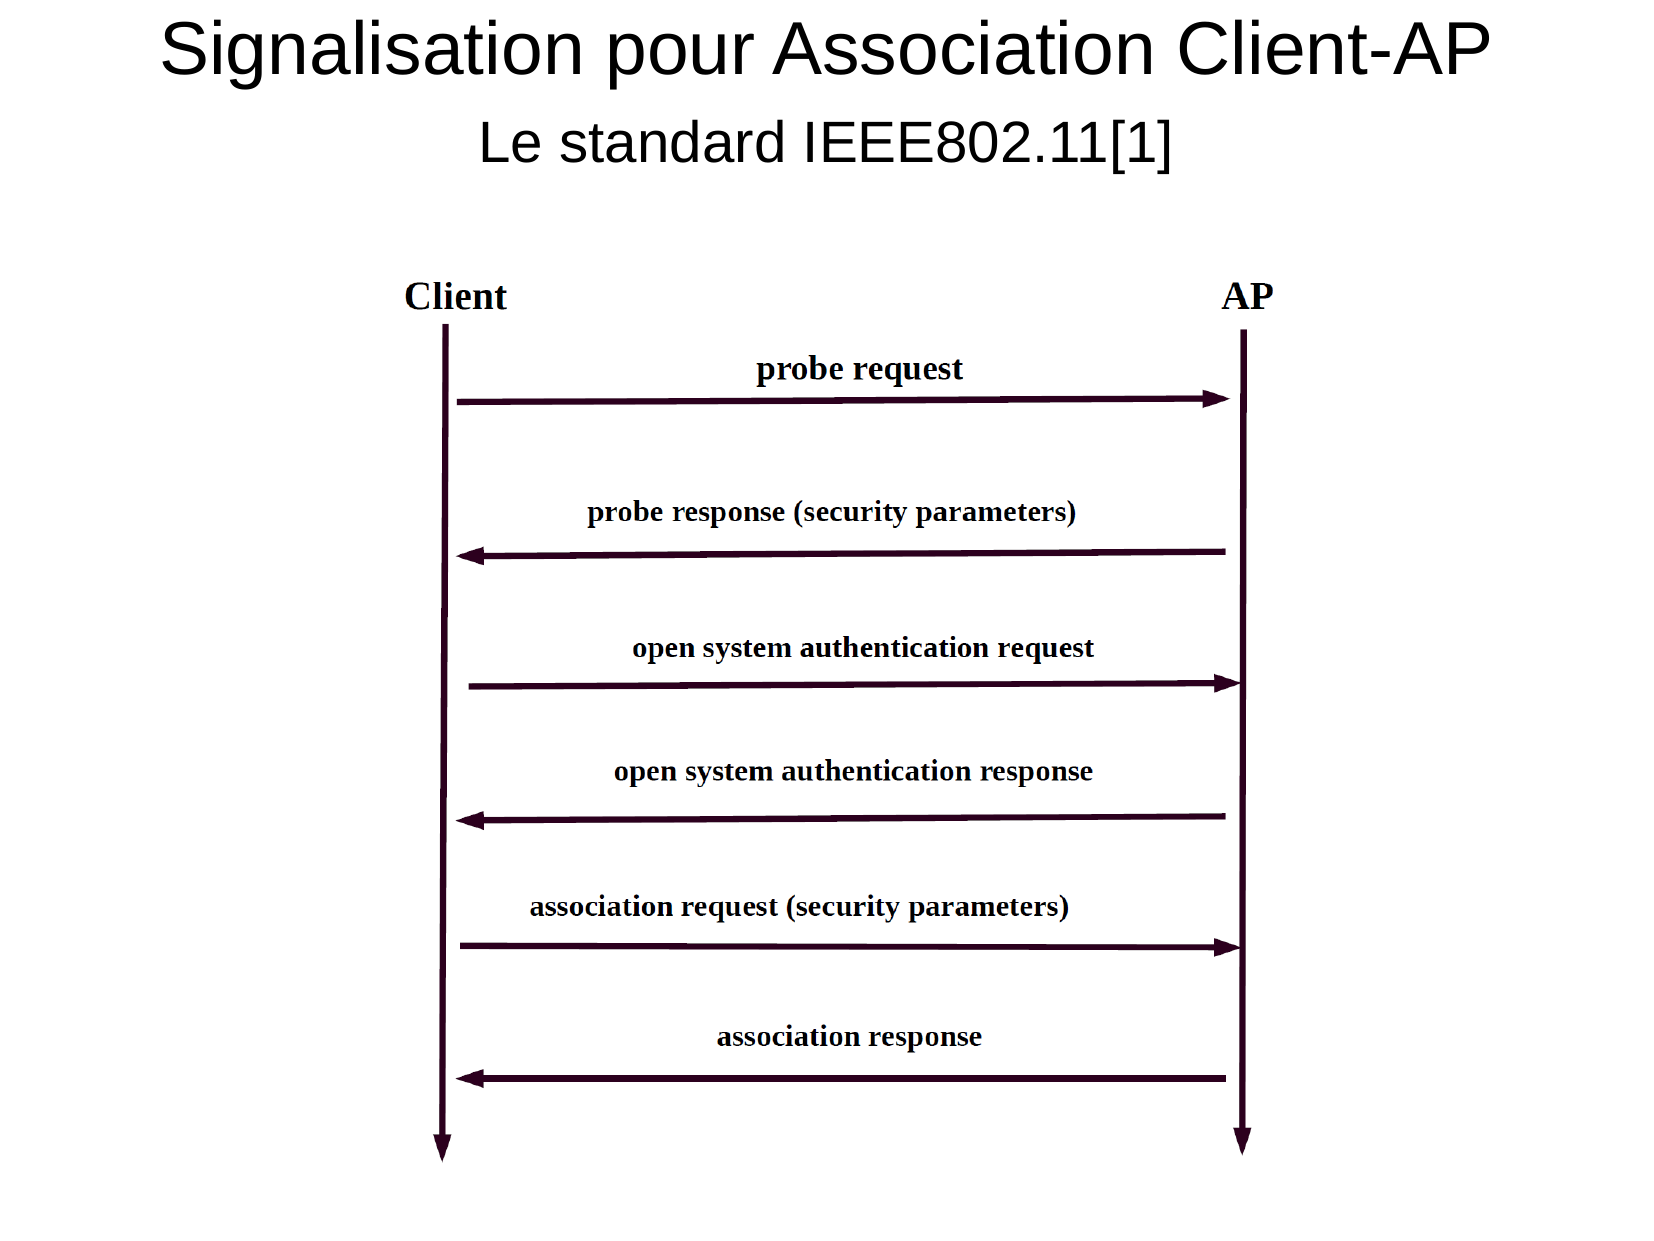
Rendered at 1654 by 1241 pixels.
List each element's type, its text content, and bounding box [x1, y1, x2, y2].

title Signalisation pour Association Client-AP [82, 2, 1571, 95]
title Le standard IEEE802.11[1] [460, 94, 1193, 190]
picture [401, 271, 1284, 1166]
